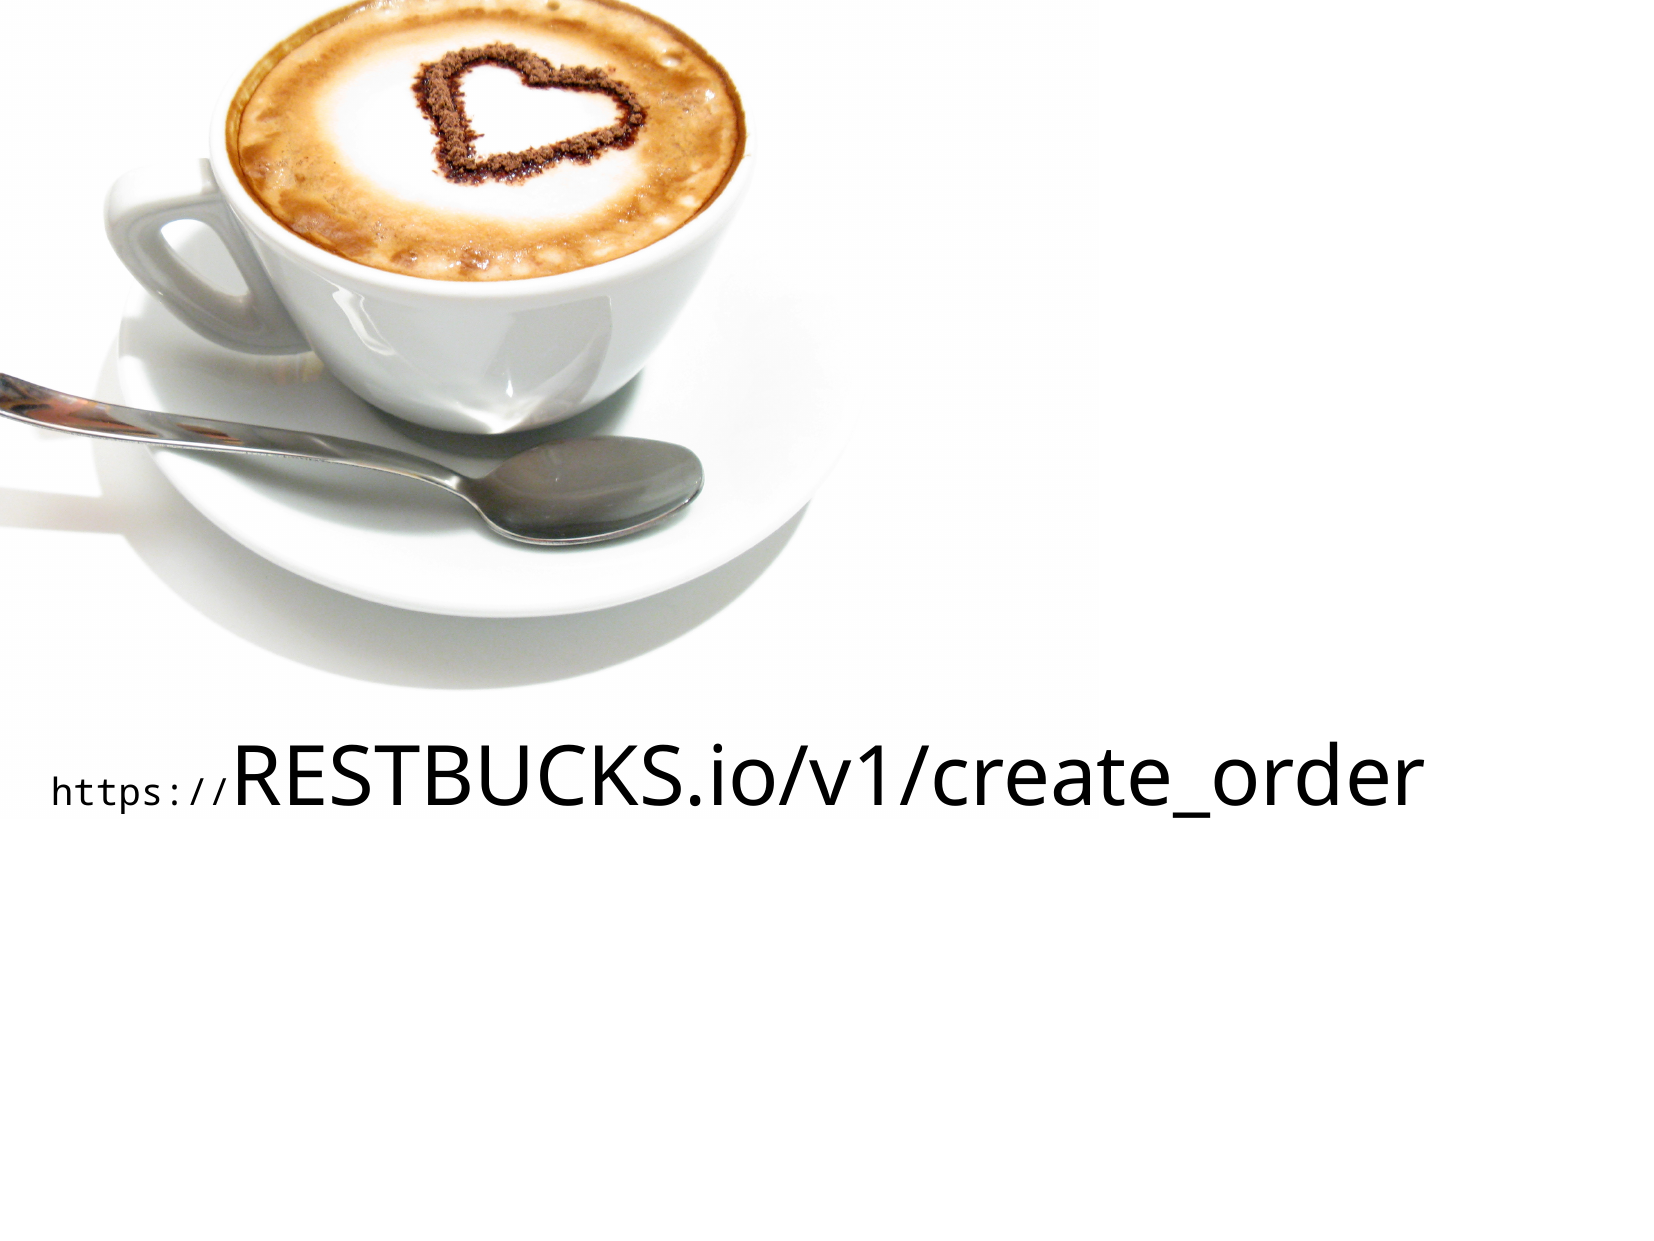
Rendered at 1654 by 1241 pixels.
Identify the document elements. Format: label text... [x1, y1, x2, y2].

text_box https://RESTBUCKS.io/v1/create_order [36, 709, 1629, 821]
picture [0, 0, 1099, 819]
